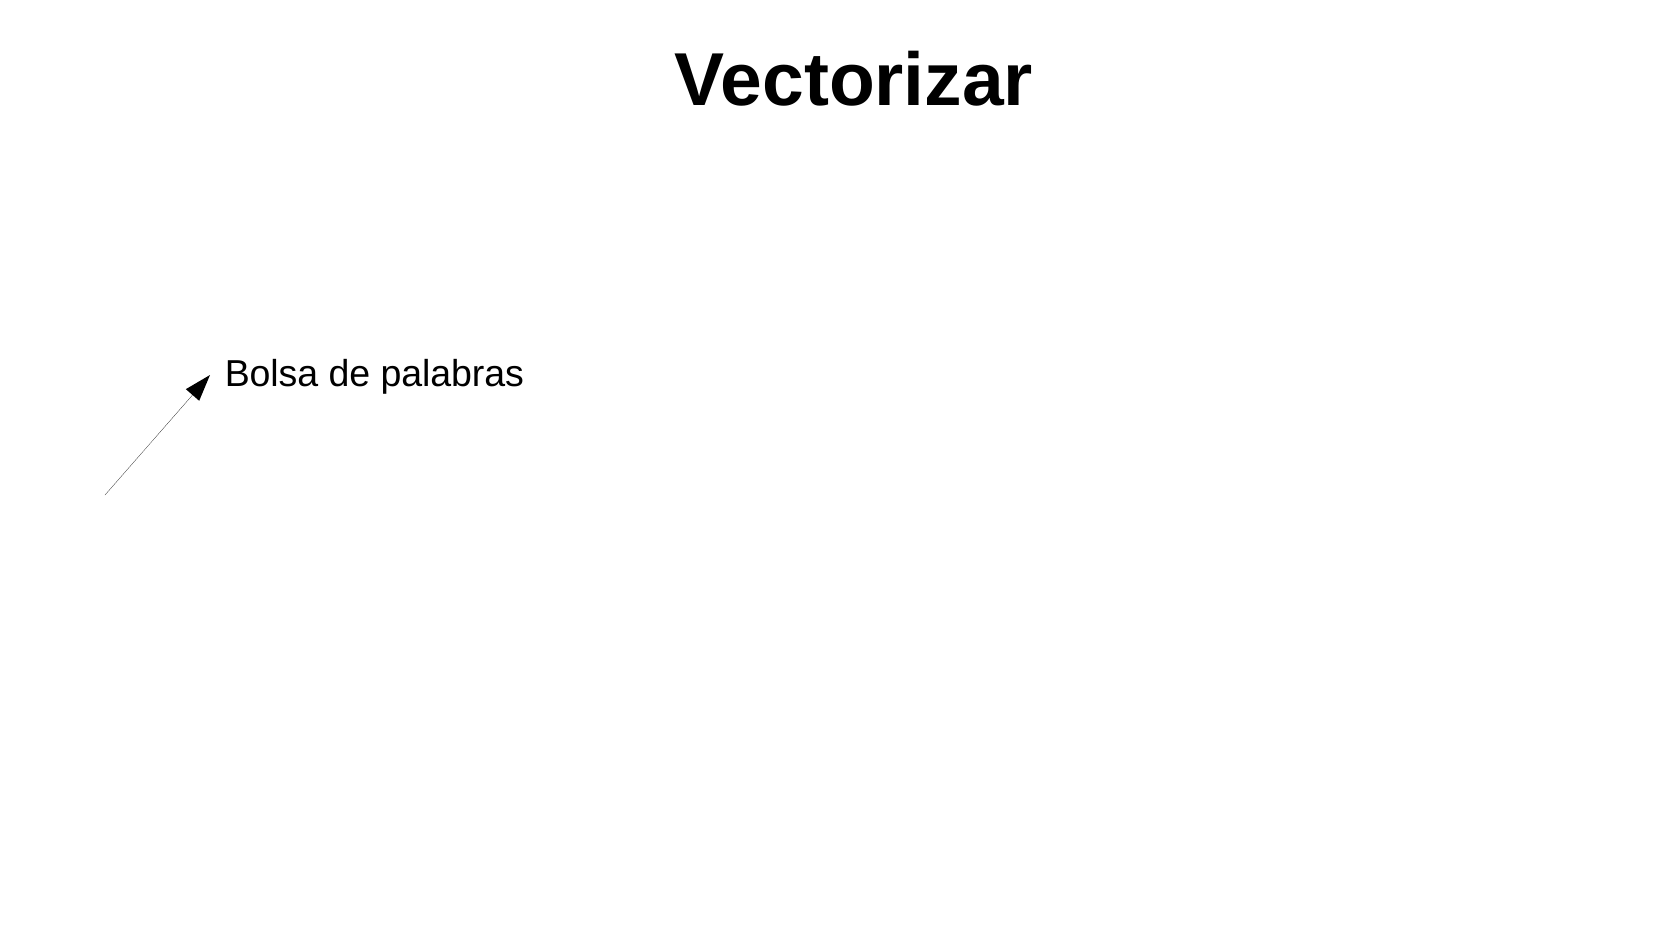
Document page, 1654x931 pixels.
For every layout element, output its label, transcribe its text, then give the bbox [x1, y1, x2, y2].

text_box Bolsa de palabras [210, 345, 541, 431]
text_box Vectorizar [660, 30, 1202, 139]
